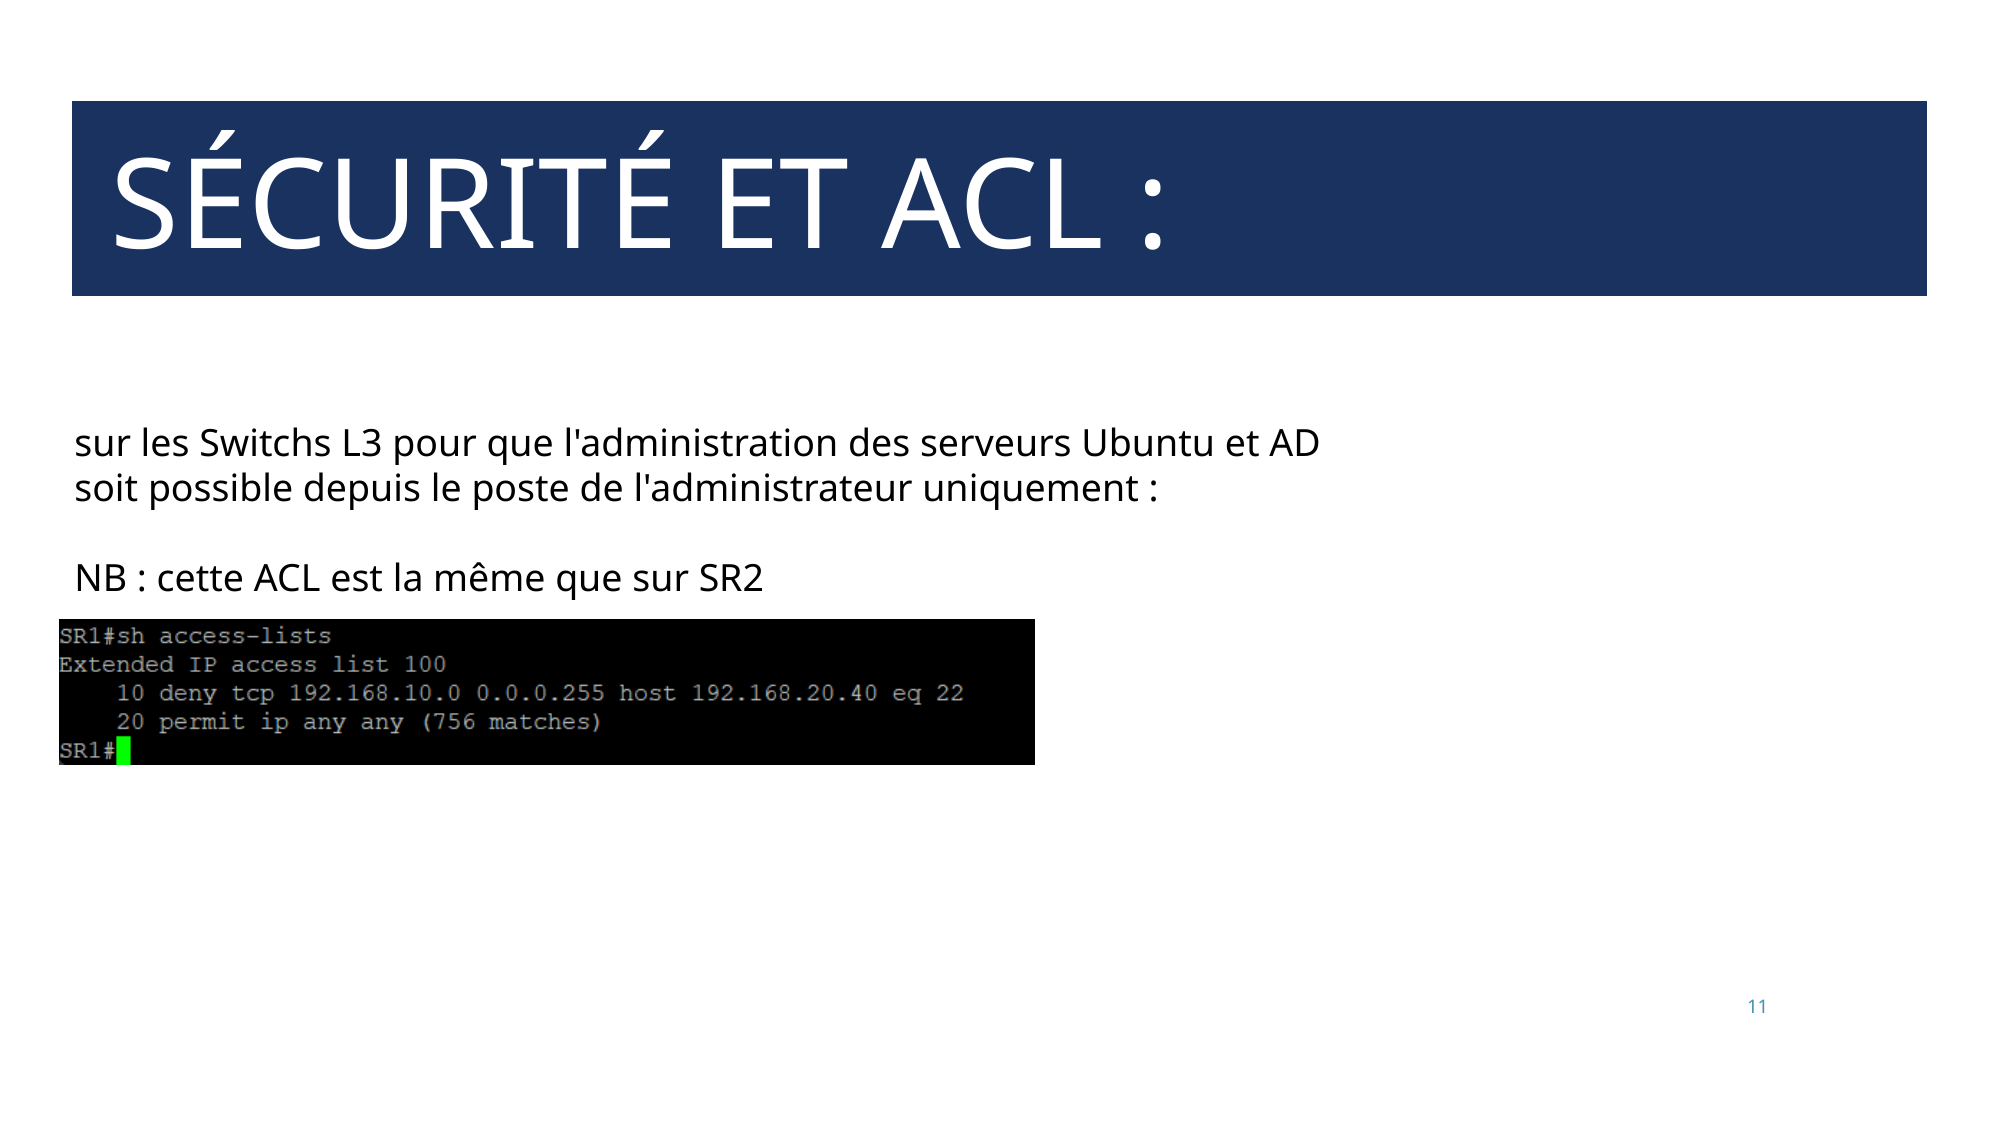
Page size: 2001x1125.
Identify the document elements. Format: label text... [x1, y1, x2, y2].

title Sécurité et ACL : [95, 115, 1905, 282]
picture [59, 619, 1035, 765]
slide_number 11 [1732, 977, 1905, 1037]
text_box sur les Switchs L3 pour que l'administration des serveurs Ubuntu et AD soit possible depuis le poste de l'administrateur uniquement : NB : cette ACL est la même que sur SR2 [59, 411, 1199, 654]
